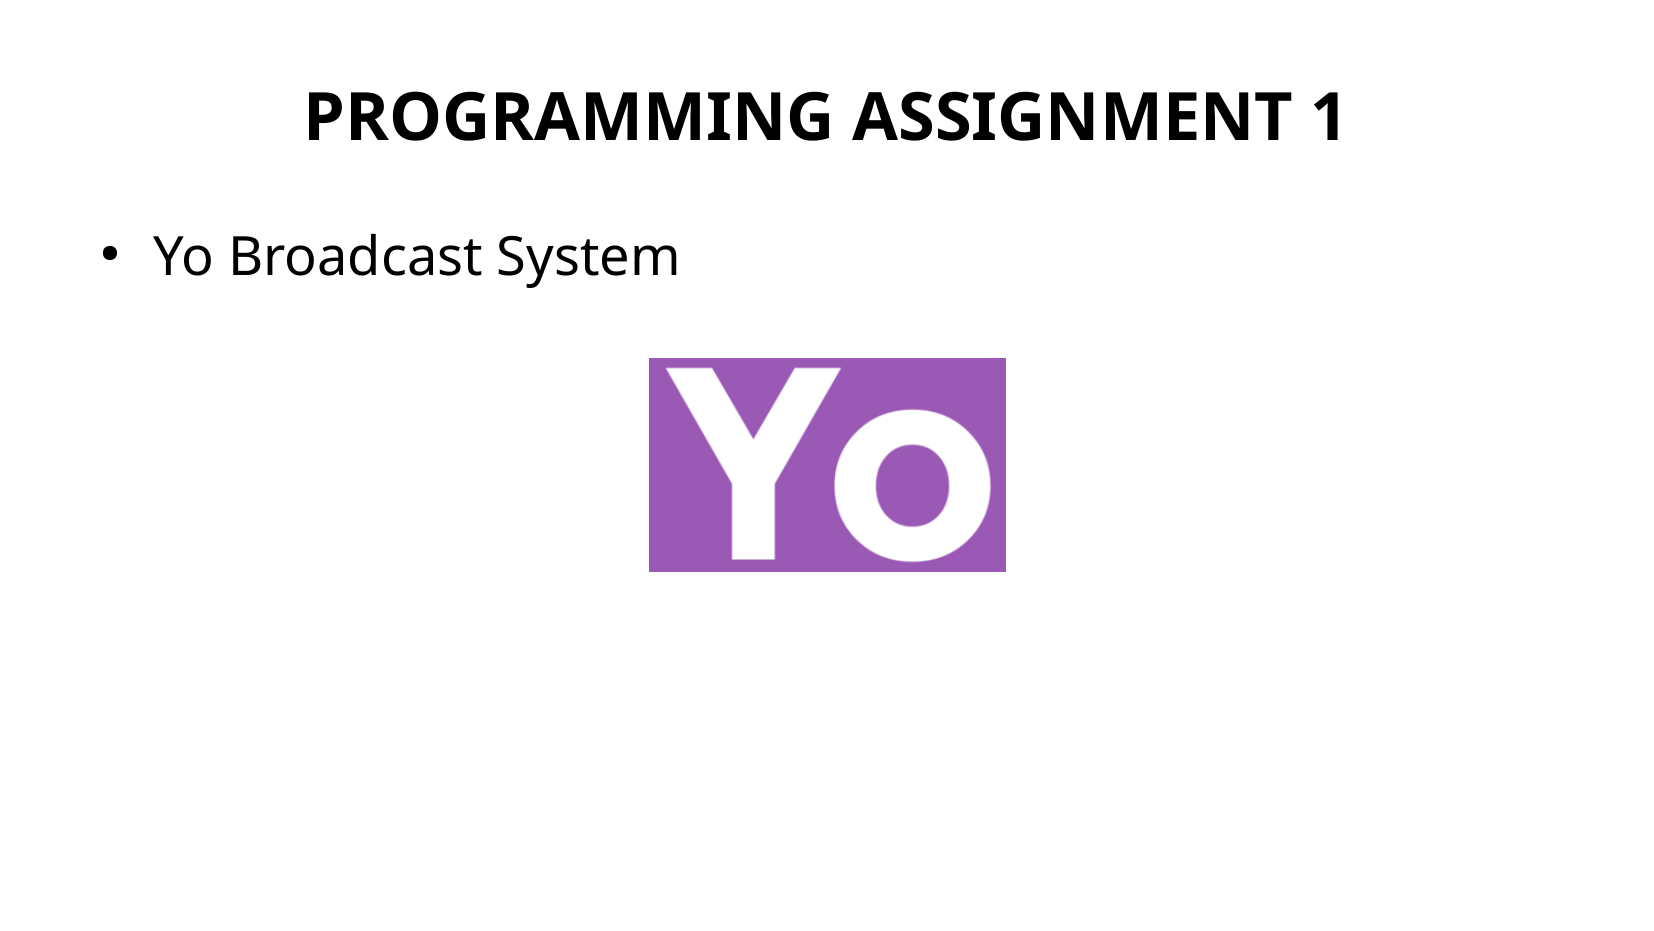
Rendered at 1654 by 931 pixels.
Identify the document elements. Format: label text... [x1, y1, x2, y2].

title PROGRAMMING ASSIGNMENT 1 [82, 36, 1571, 193]
picture [649, 358, 1006, 572]
list Yo Broadcast System [82, 217, 1571, 757]
